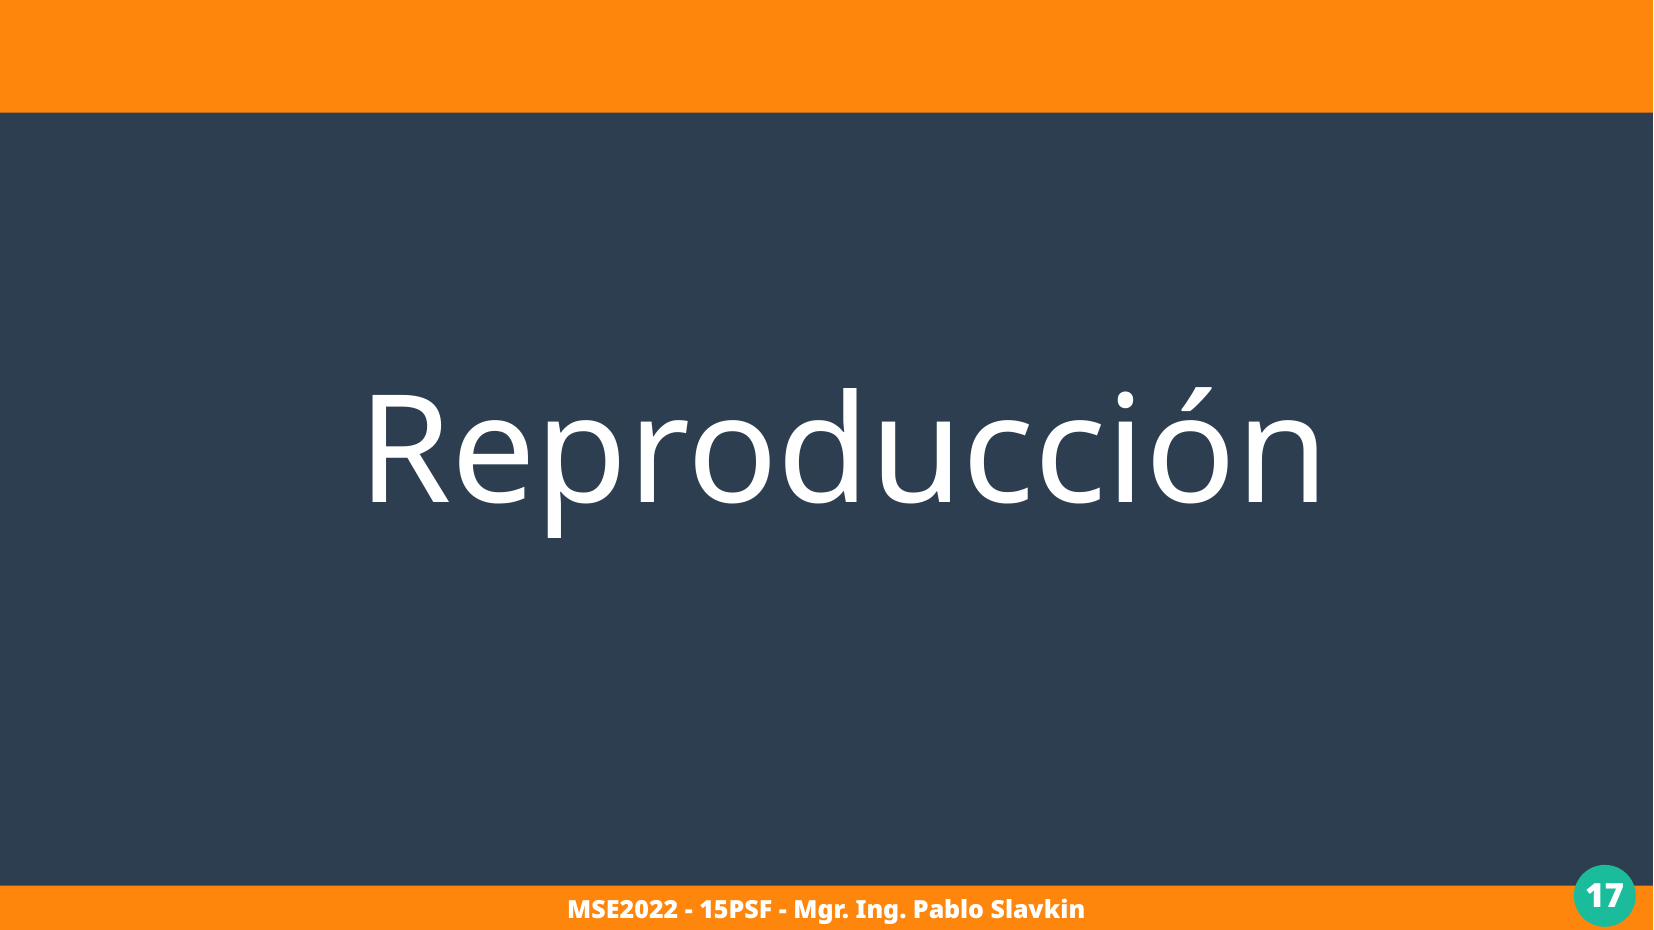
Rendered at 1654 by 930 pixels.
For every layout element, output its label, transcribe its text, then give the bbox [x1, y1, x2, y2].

list Reproducción [358, 342, 1388, 579]
